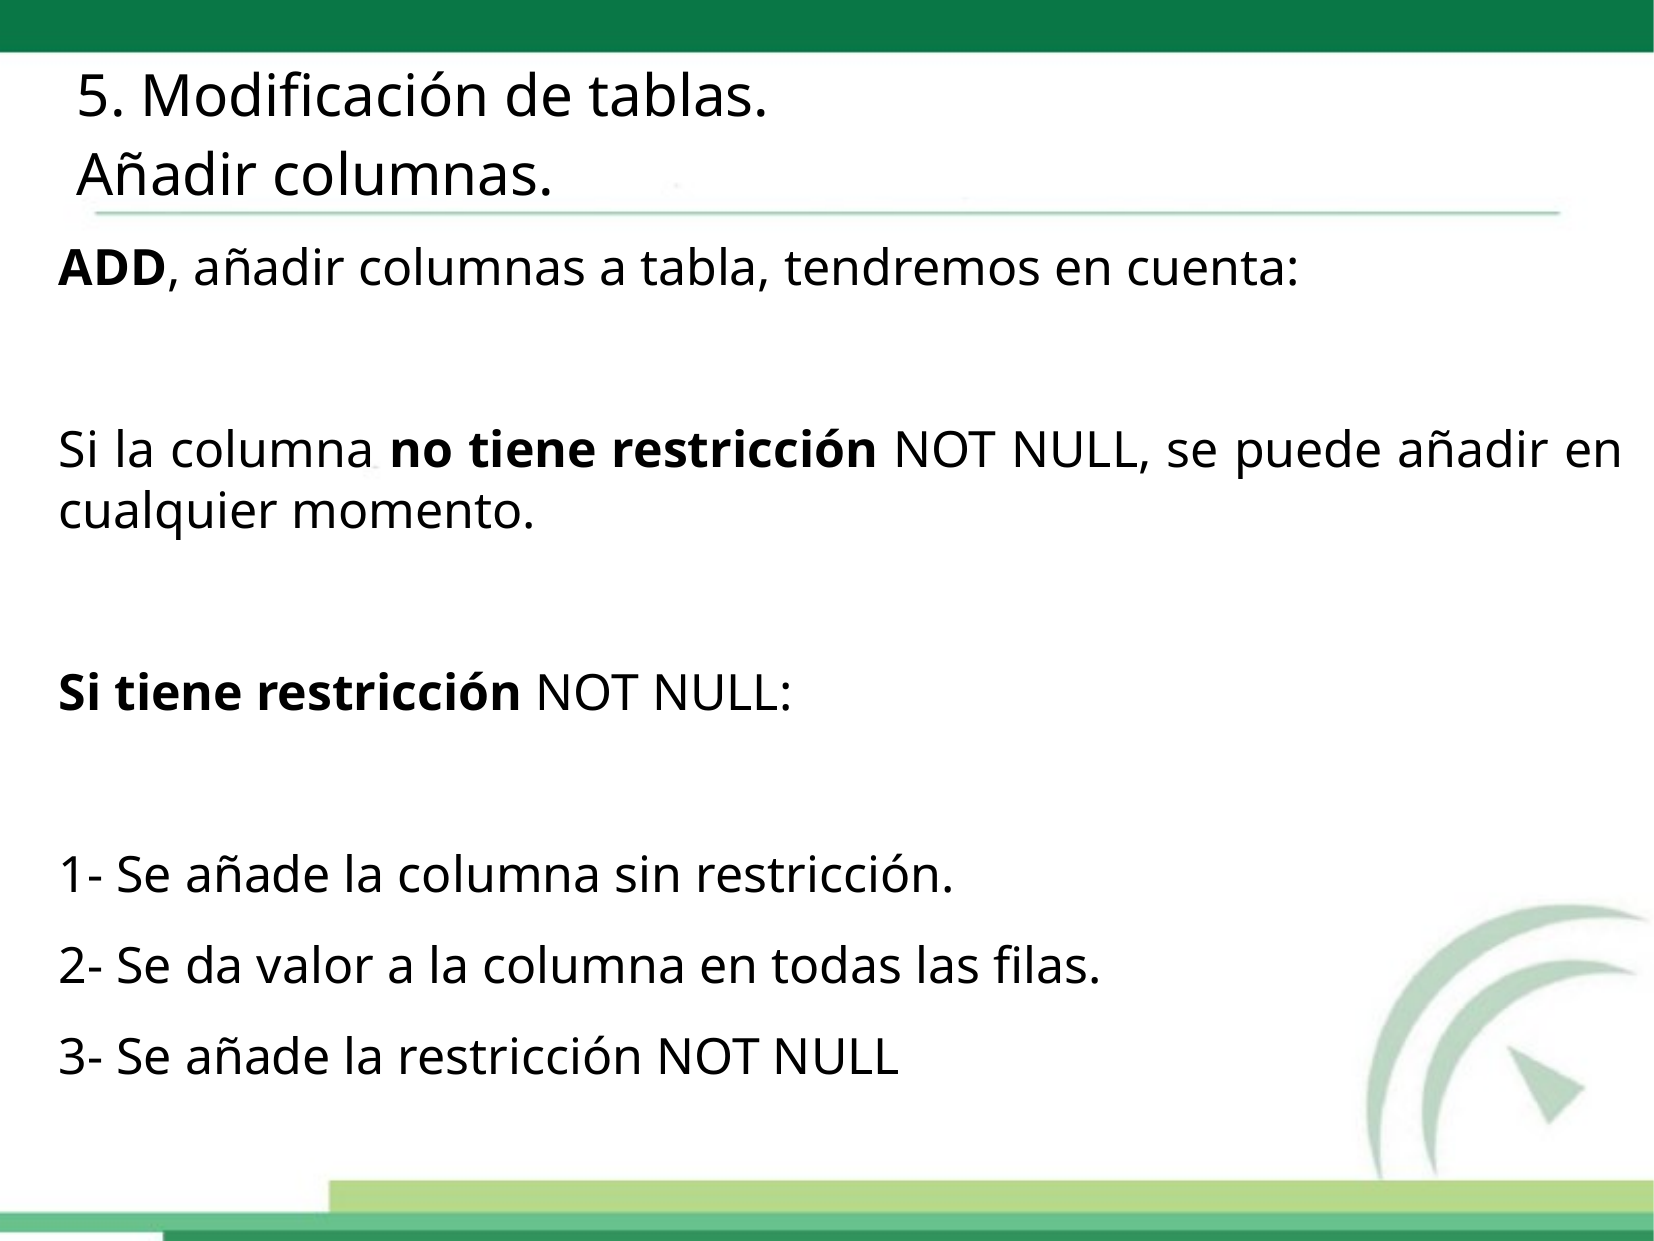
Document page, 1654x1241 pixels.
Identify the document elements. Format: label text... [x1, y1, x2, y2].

picture [0, 0, 1654, 1241]
list ADD, añadir columnas a tabla, tendremos en cuenta: Si la columna no tiene restricción NOT NULL, se puede añadir en cualquier momento. Si tiene restricción NOT NULL: 1- Se añade la columna sin restricción. 2- Se da valor a la columna en todas las filas. 3- Se añade la restricción NOT NULL [59, 236, 1625, 1093]
title 5. Modificación de tablas. Añadir columnas. [76, 29, 1625, 236]
